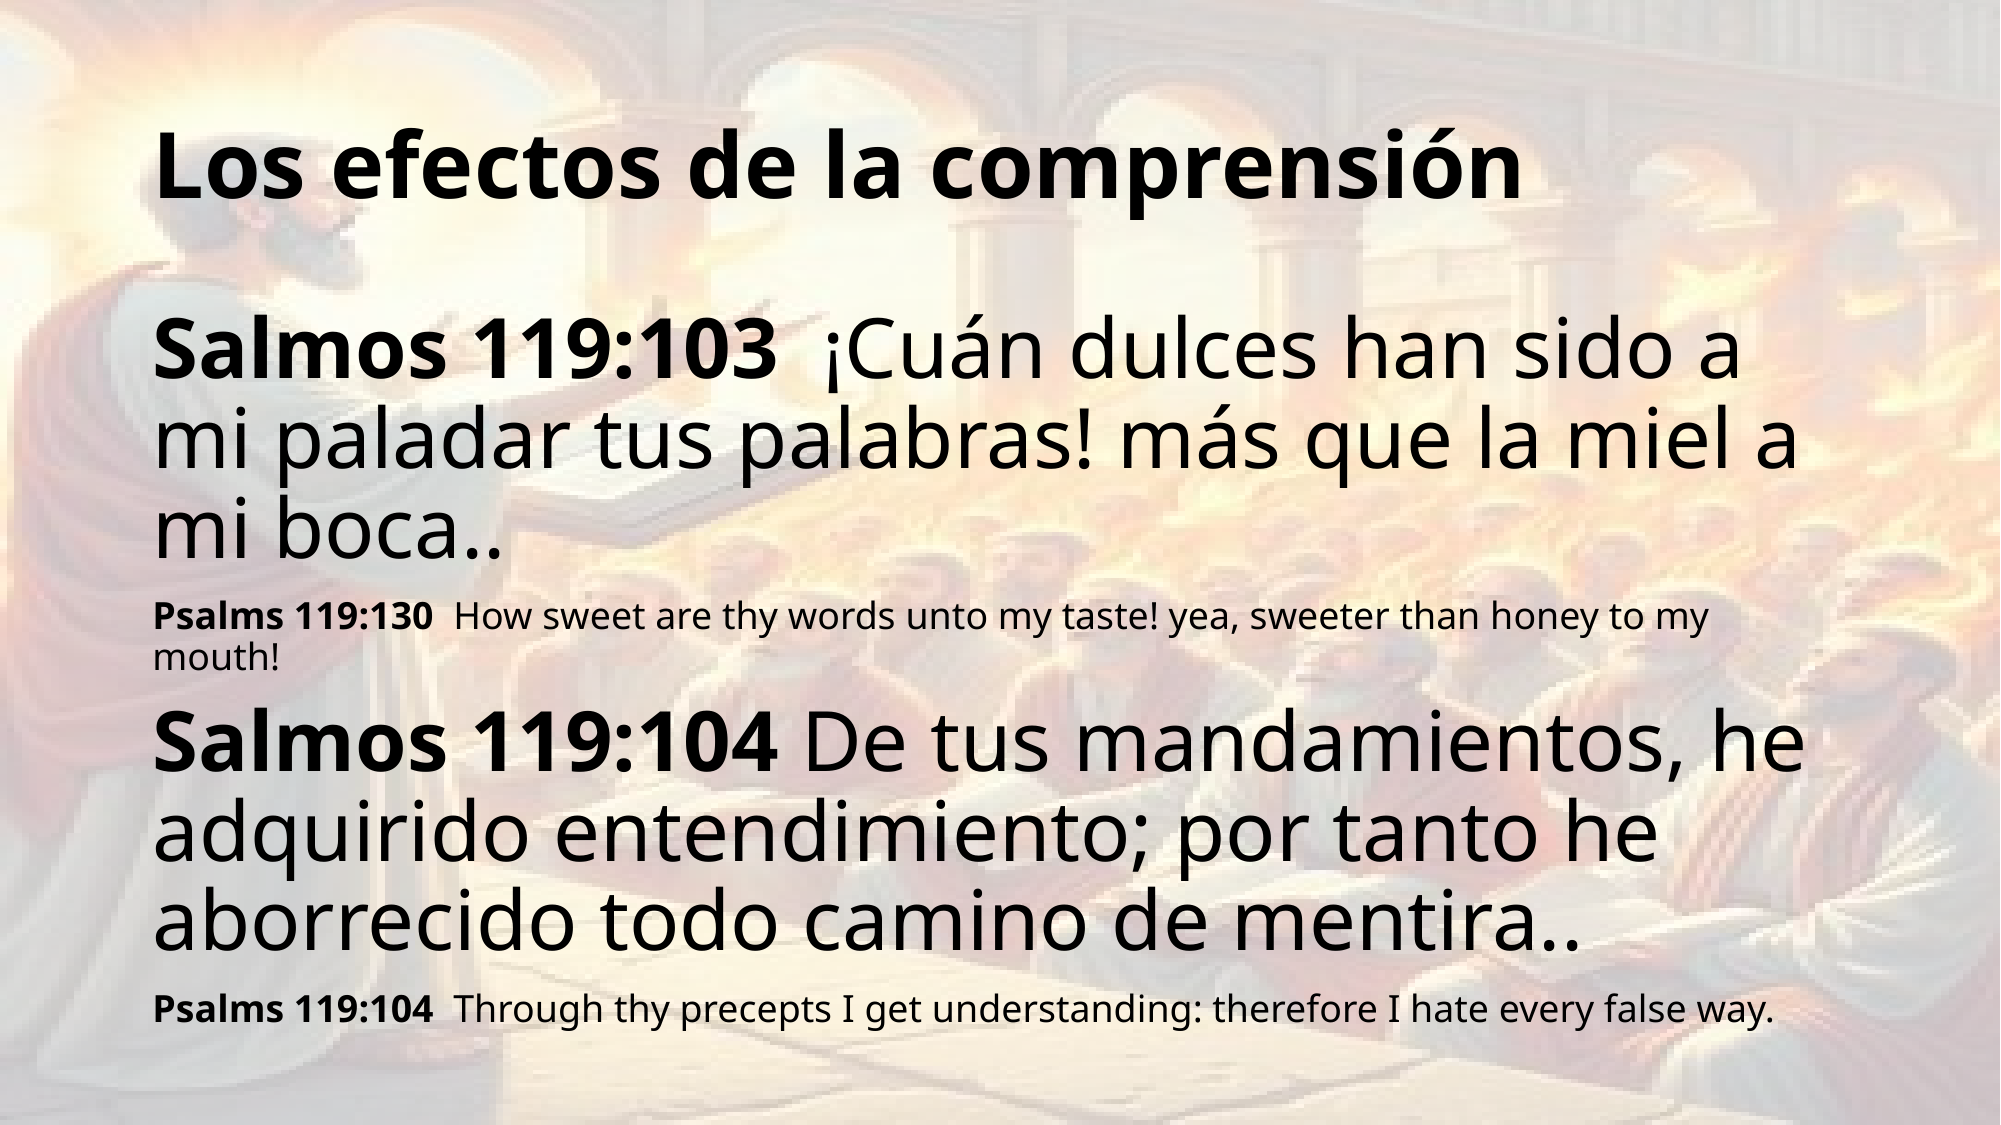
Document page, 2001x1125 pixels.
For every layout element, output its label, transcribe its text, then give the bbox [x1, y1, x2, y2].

title Los efectos de la comprensión [137, 59, 1863, 278]
list Salmos 119:103 ¡Cuán dulces han sido a mi paladar tus palabras! más que la miel a mi boca.. Psalms 119:130 How sweet are thy words unto my taste! yea, sweeter than honey to my mouth! Salmos 119:104 De tus mandamientos, he adquirido entendimiento; por tanto he aborrecido todo camino de mentira.. Psalms 119:104 Through thy precepts I get understanding: therefore I hate every false way. [137, 299, 1863, 1066]
